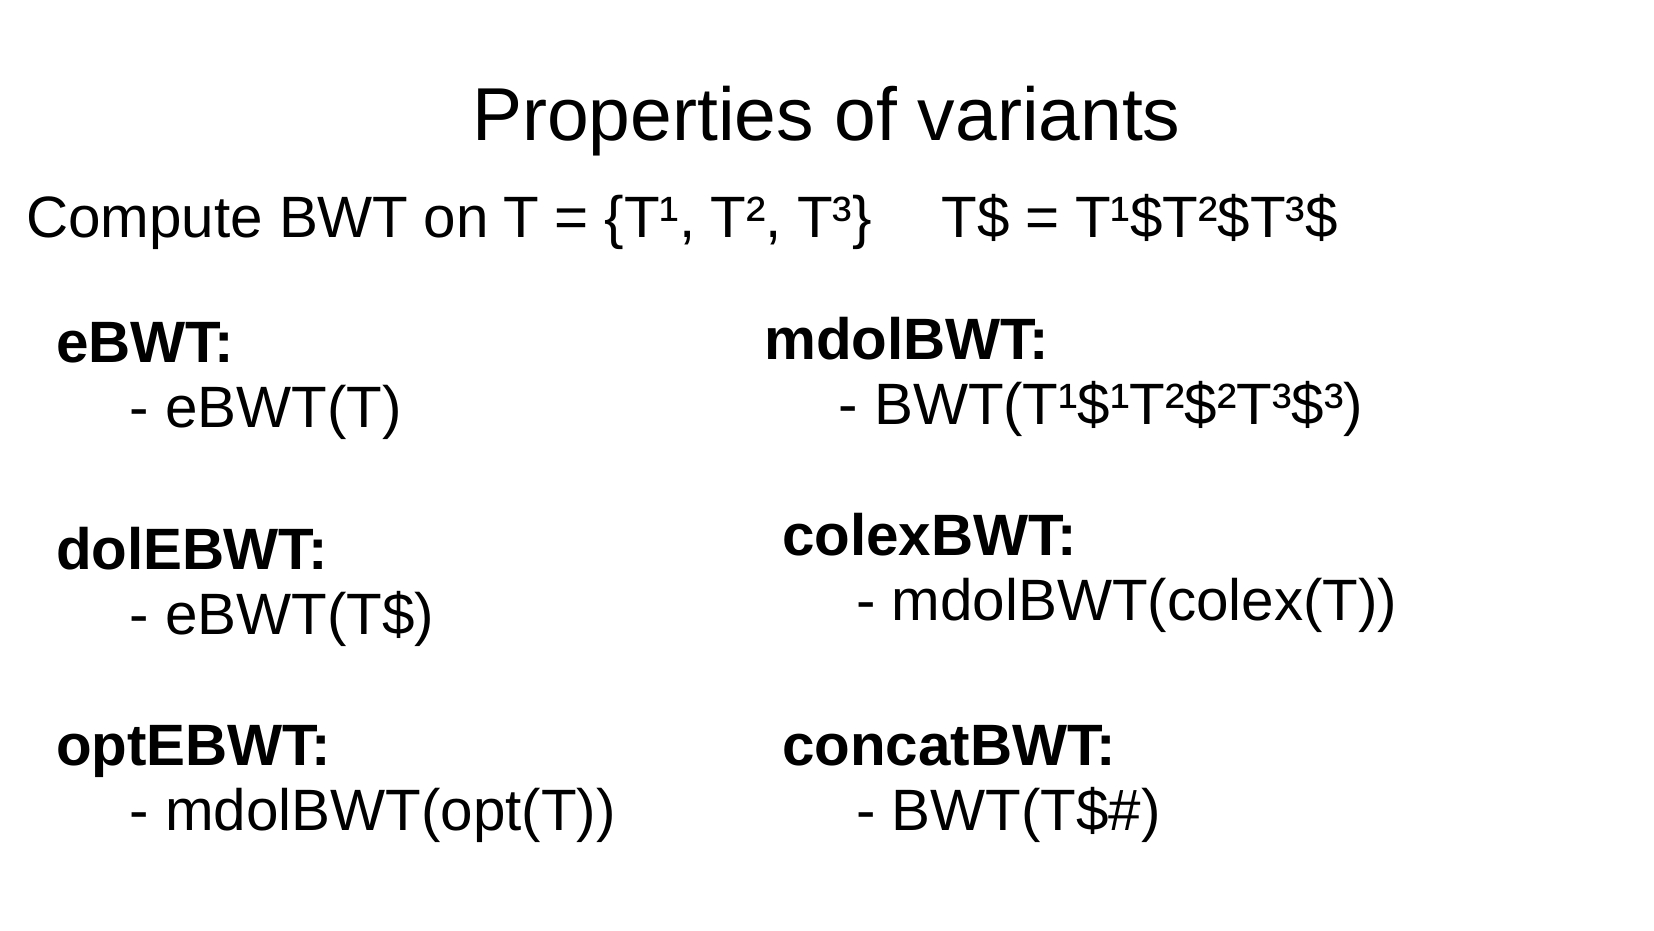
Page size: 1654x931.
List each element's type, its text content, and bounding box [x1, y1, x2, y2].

text_box T$ = T¹$T²$T³$ [927, 177, 1654, 258]
text_box concatBWT: - BWT(T$#) [767, 705, 1418, 931]
text_box Compute BWT on T = {T¹, T², T³} [11, 177, 916, 258]
text_box mdolBWT: - BWT(T¹$¹T²$²T³$³) [749, 299, 1595, 510]
text_box eBWT: - eBWT(T) [41, 302, 650, 509]
text_box dolEBWT: - eBWT(T$) [41, 509, 691, 705]
text_box colexBWT: - mdolBWT(colex(T)) [767, 495, 1613, 706]
text_box optEBWT: - mdolBWT(opt(T)) [41, 705, 691, 931]
title Properties of variants [82, 12, 1571, 218]
